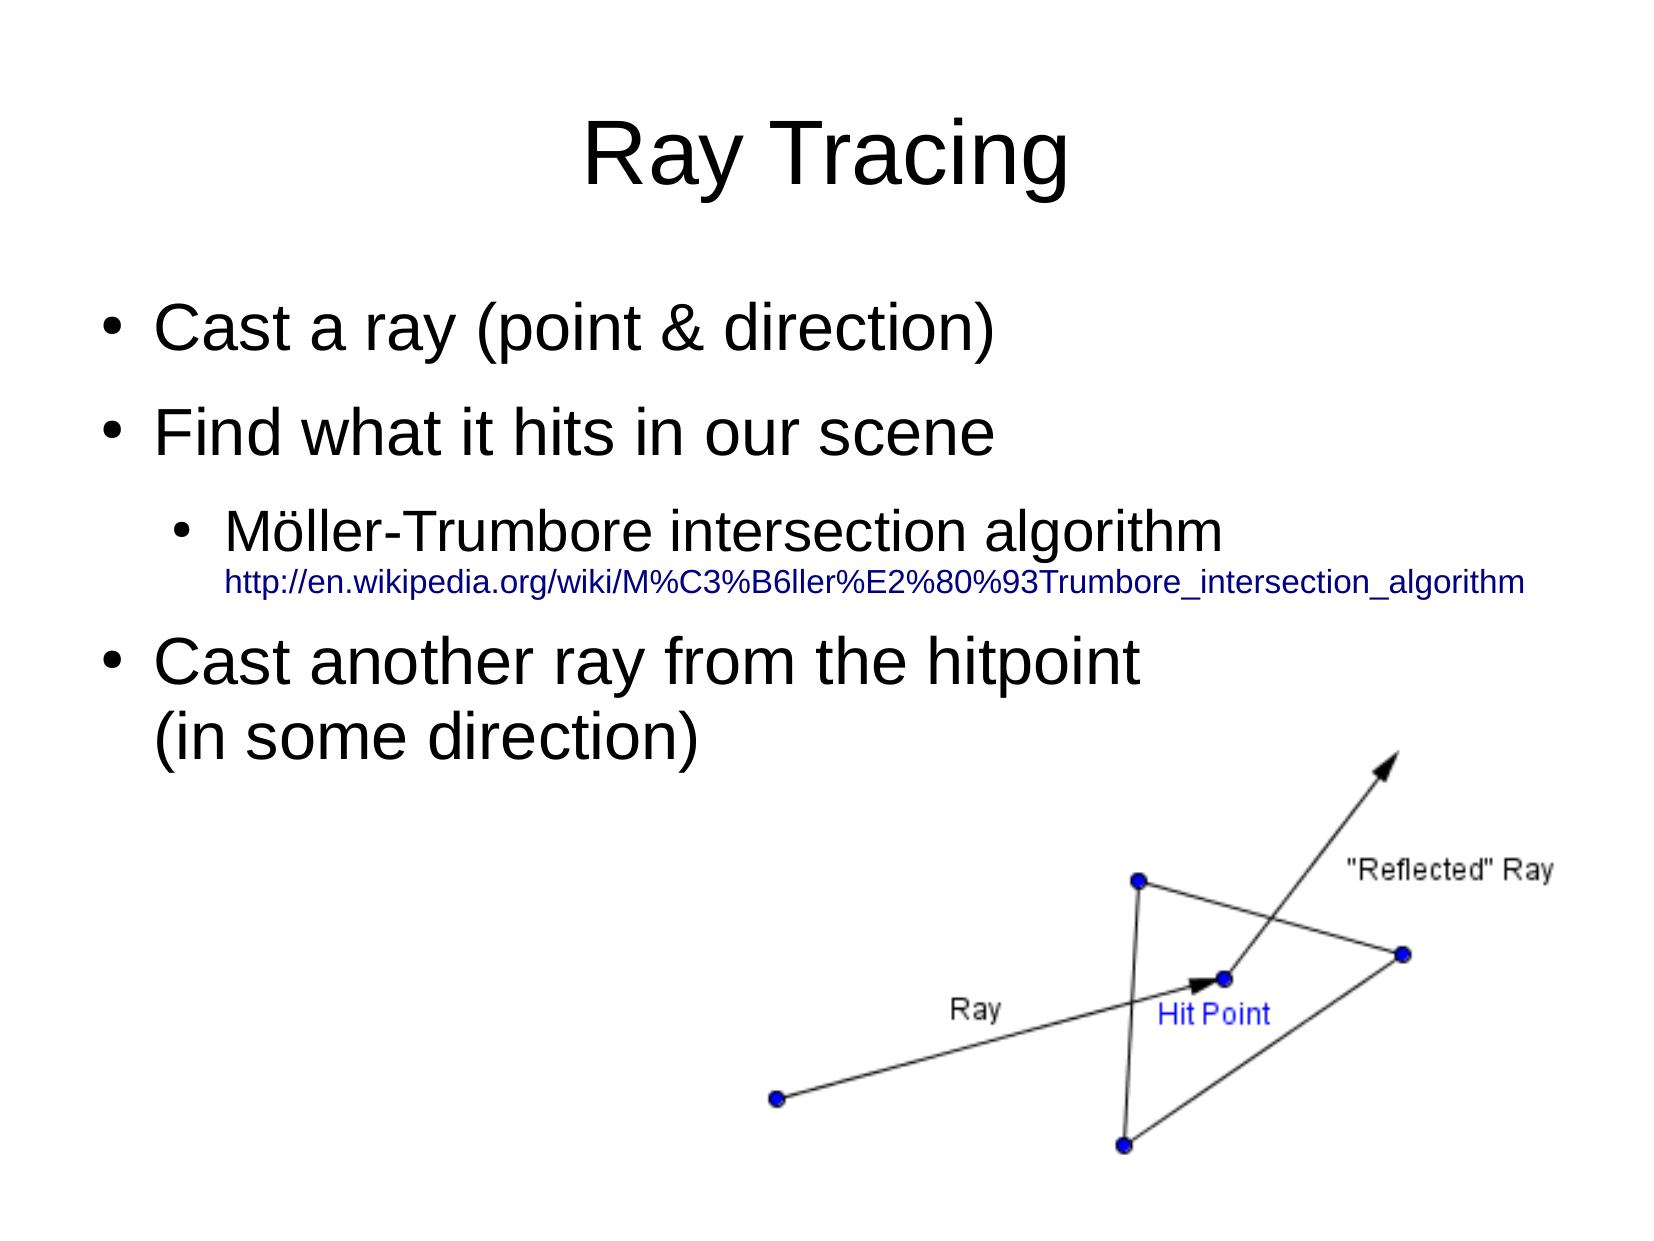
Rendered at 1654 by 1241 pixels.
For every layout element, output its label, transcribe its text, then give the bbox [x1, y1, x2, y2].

picture [708, 729, 1625, 1182]
list Cast a ray (point & direction) Find what it hits in our scene Möller-Trumbore intersection algorithm http://en.wikipedia.org/wiki/M%C3%B6ller%E2%80%93Trumbore_intersection_algorithm Cast another ray from the hitpoint (in some direction) [82, 290, 1571, 1010]
title Ray Tracing [82, 49, 1571, 257]
